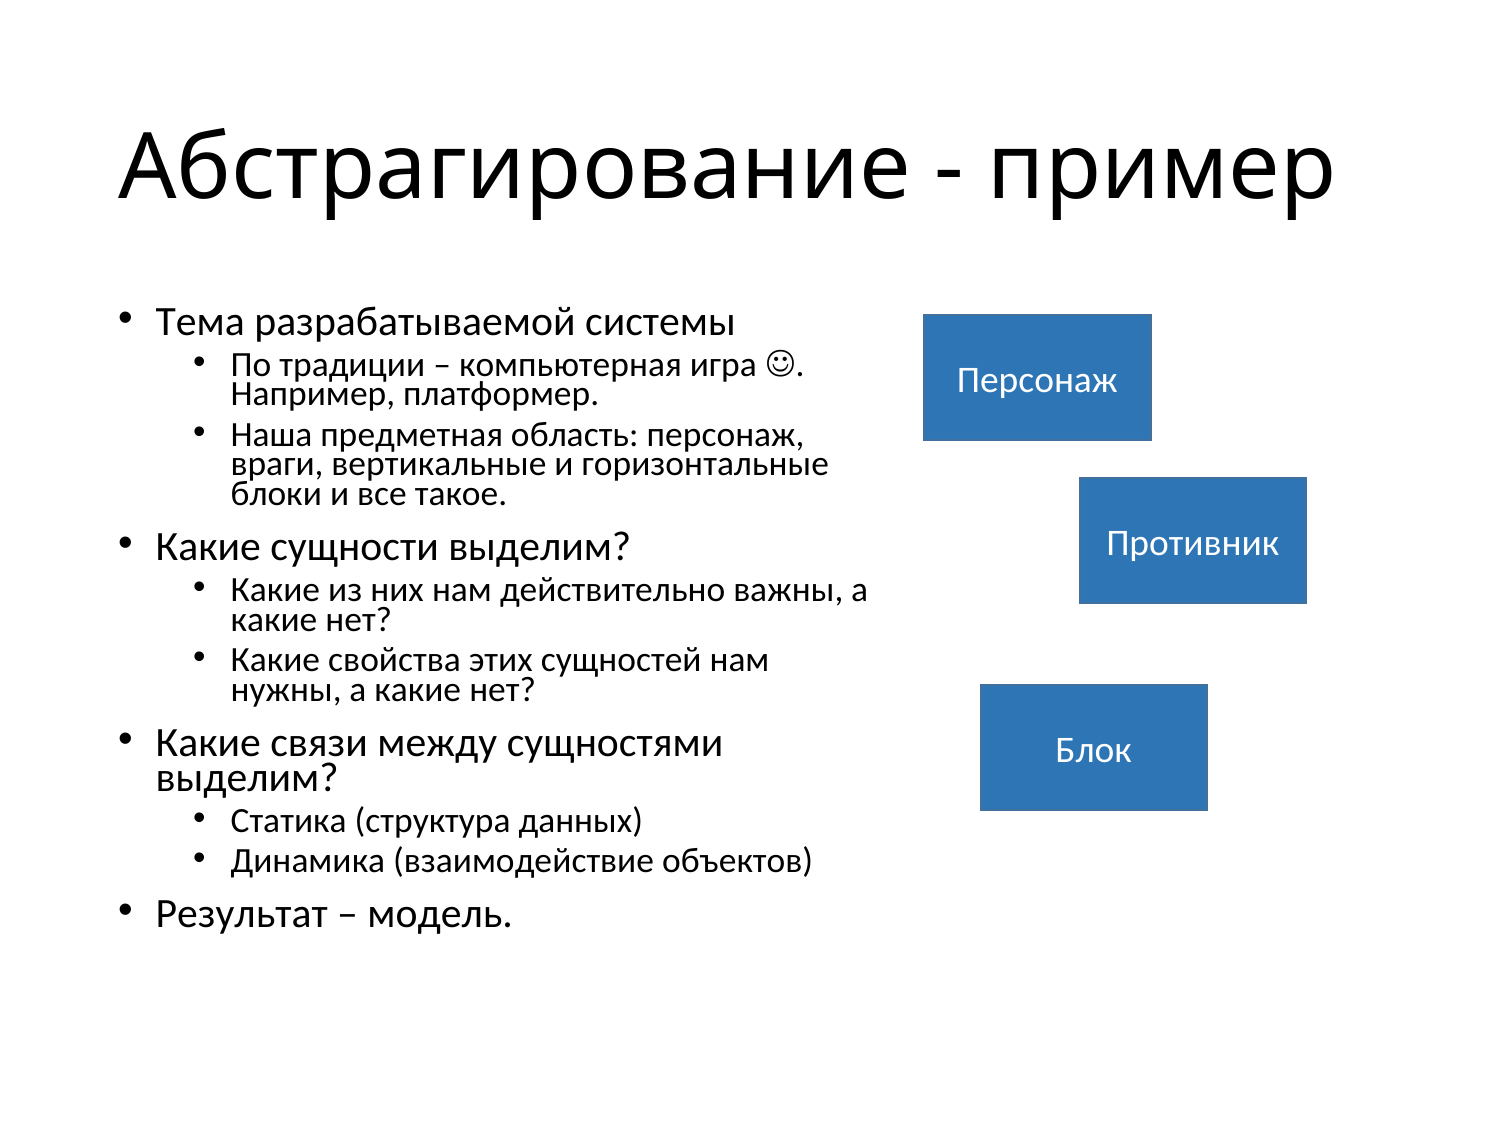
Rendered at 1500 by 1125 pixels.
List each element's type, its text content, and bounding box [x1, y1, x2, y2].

list Тема разрабатываемой системы По традиции – компьютерная игра . Например, платформер. Наша предметная область: персонаж, враги, вертикальные и горизонтальные блоки и все такое. Какие сущности выделим? Какие из них нам действительно важны, а какие нет? Какие свойства этих сущностей нам нужны, а какие нет? Какие связи между сущностями выделим? Статика (структура данных) Динамика (взаимодействие объектов) Результат – модель. [103, 299, 885, 1014]
text_box Противник [1079, 477, 1307, 604]
title Абстрагирование - пример [103, 59, 1397, 278]
text_box Блок [980, 684, 1207, 811]
text_box Персонаж [924, 314, 1151, 441]
